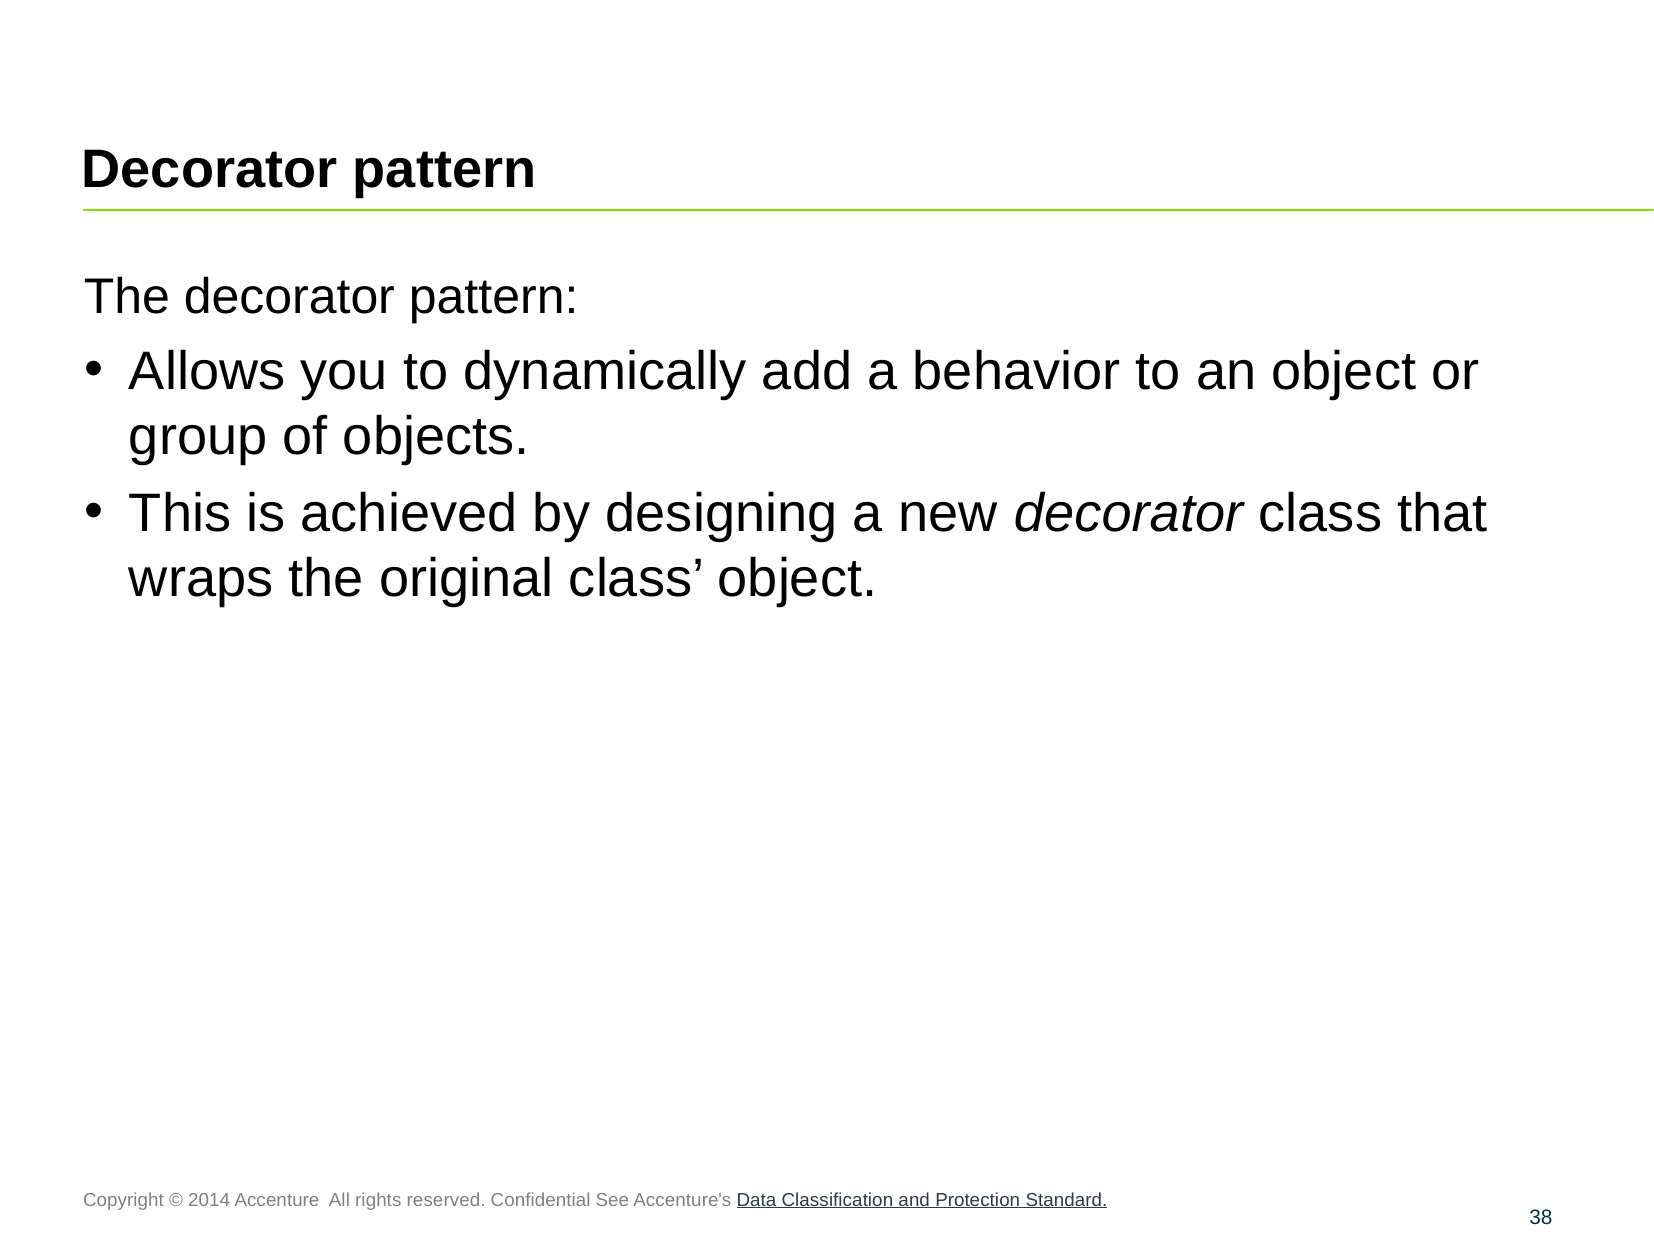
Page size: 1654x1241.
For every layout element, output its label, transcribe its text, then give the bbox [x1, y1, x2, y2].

list The decorator pattern: Allows you to dynamically add a behavior to an object or group of objects. This is achieved by designing a new decorator class that wraps the original class’ object. [84, 255, 1573, 1166]
text_box 38 [1529, 1182, 1645, 1229]
title Decorator pattern [81, 56, 1654, 199]
